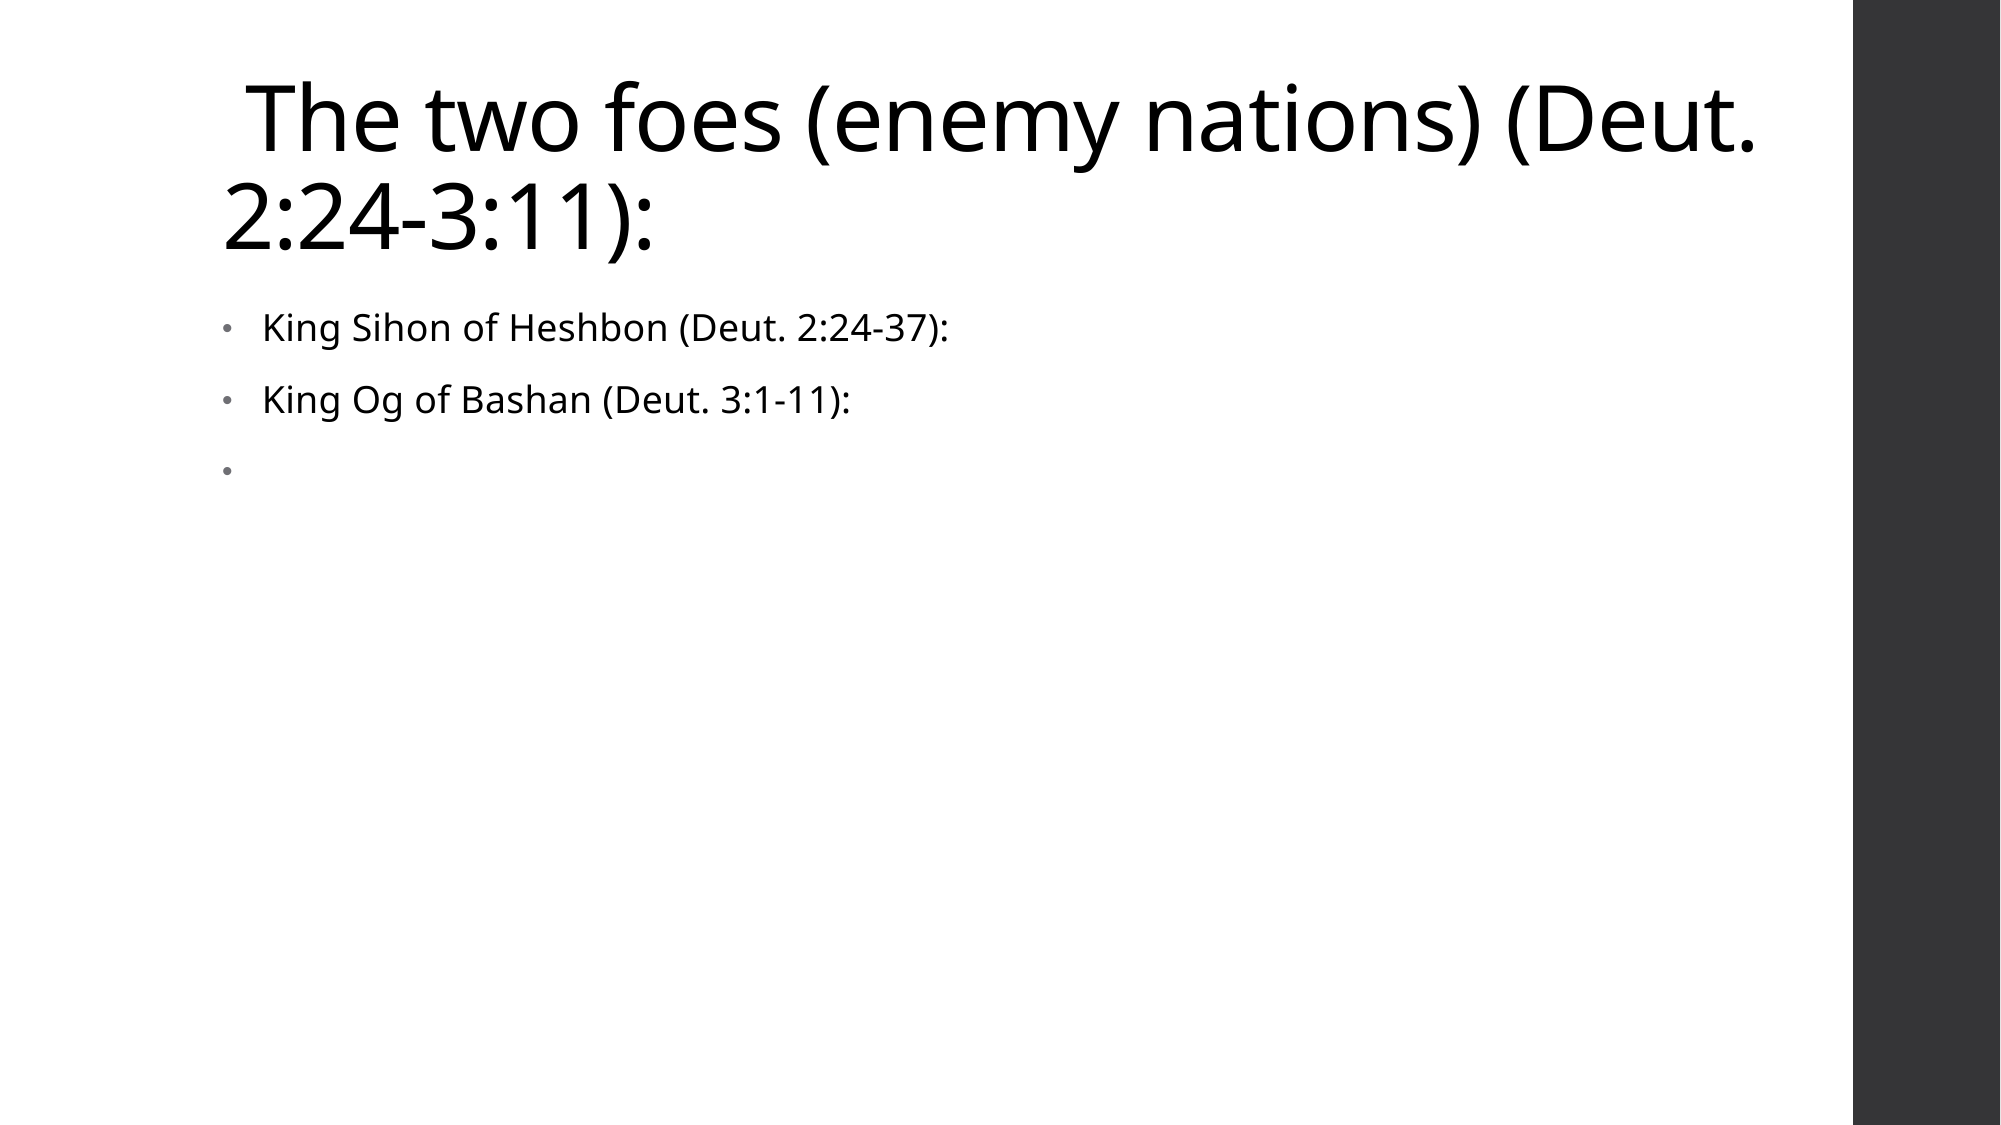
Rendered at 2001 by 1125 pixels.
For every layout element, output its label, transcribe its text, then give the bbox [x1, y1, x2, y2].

title The two foes (enemy nations) (Deut. 2:24-3:11): [206, 60, 1797, 278]
list King Sihon of Heshbon (Deut. 2:24-37): King Og of Bashan (Deut. 3:1-11): [206, 299, 1617, 1014]
